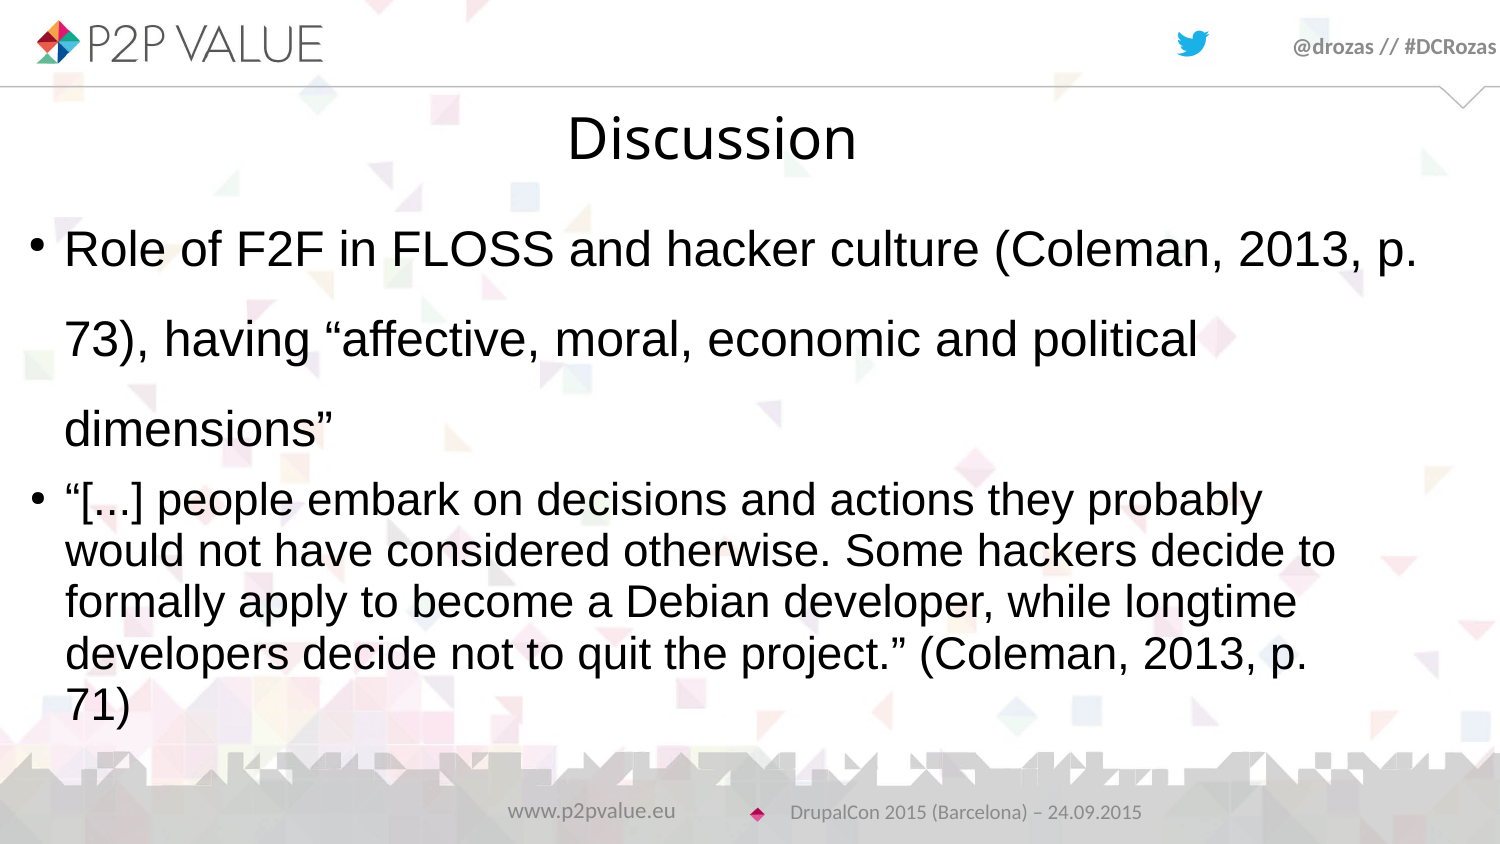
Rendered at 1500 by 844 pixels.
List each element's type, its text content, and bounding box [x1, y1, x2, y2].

text_box www.p2pvalue.eu [501, 791, 720, 829]
subtitle Role of F2F in FLOSS and hacker culture (Coleman, 2013, p. 73), having “affective, moral, economic and political dimensions” [15, 180, 1496, 511]
picture [0, 0, 1500, 844]
title Discussion [60, 92, 1366, 180]
text_box @drozas // #DCRozas [1170, 15, 1500, 76]
text_box DrupalCon 2015 (Barcelona) – 24.09.2015 [777, 788, 1470, 834]
text_box “[...] people embark on decisions and actions they probably would not have considered otherwise. Some hackers decide to formally apply to become a Debian developer, while longtime developers decide not to quit the project.” (Coleman, 2013, p. 71) [15, 466, 1396, 791]
